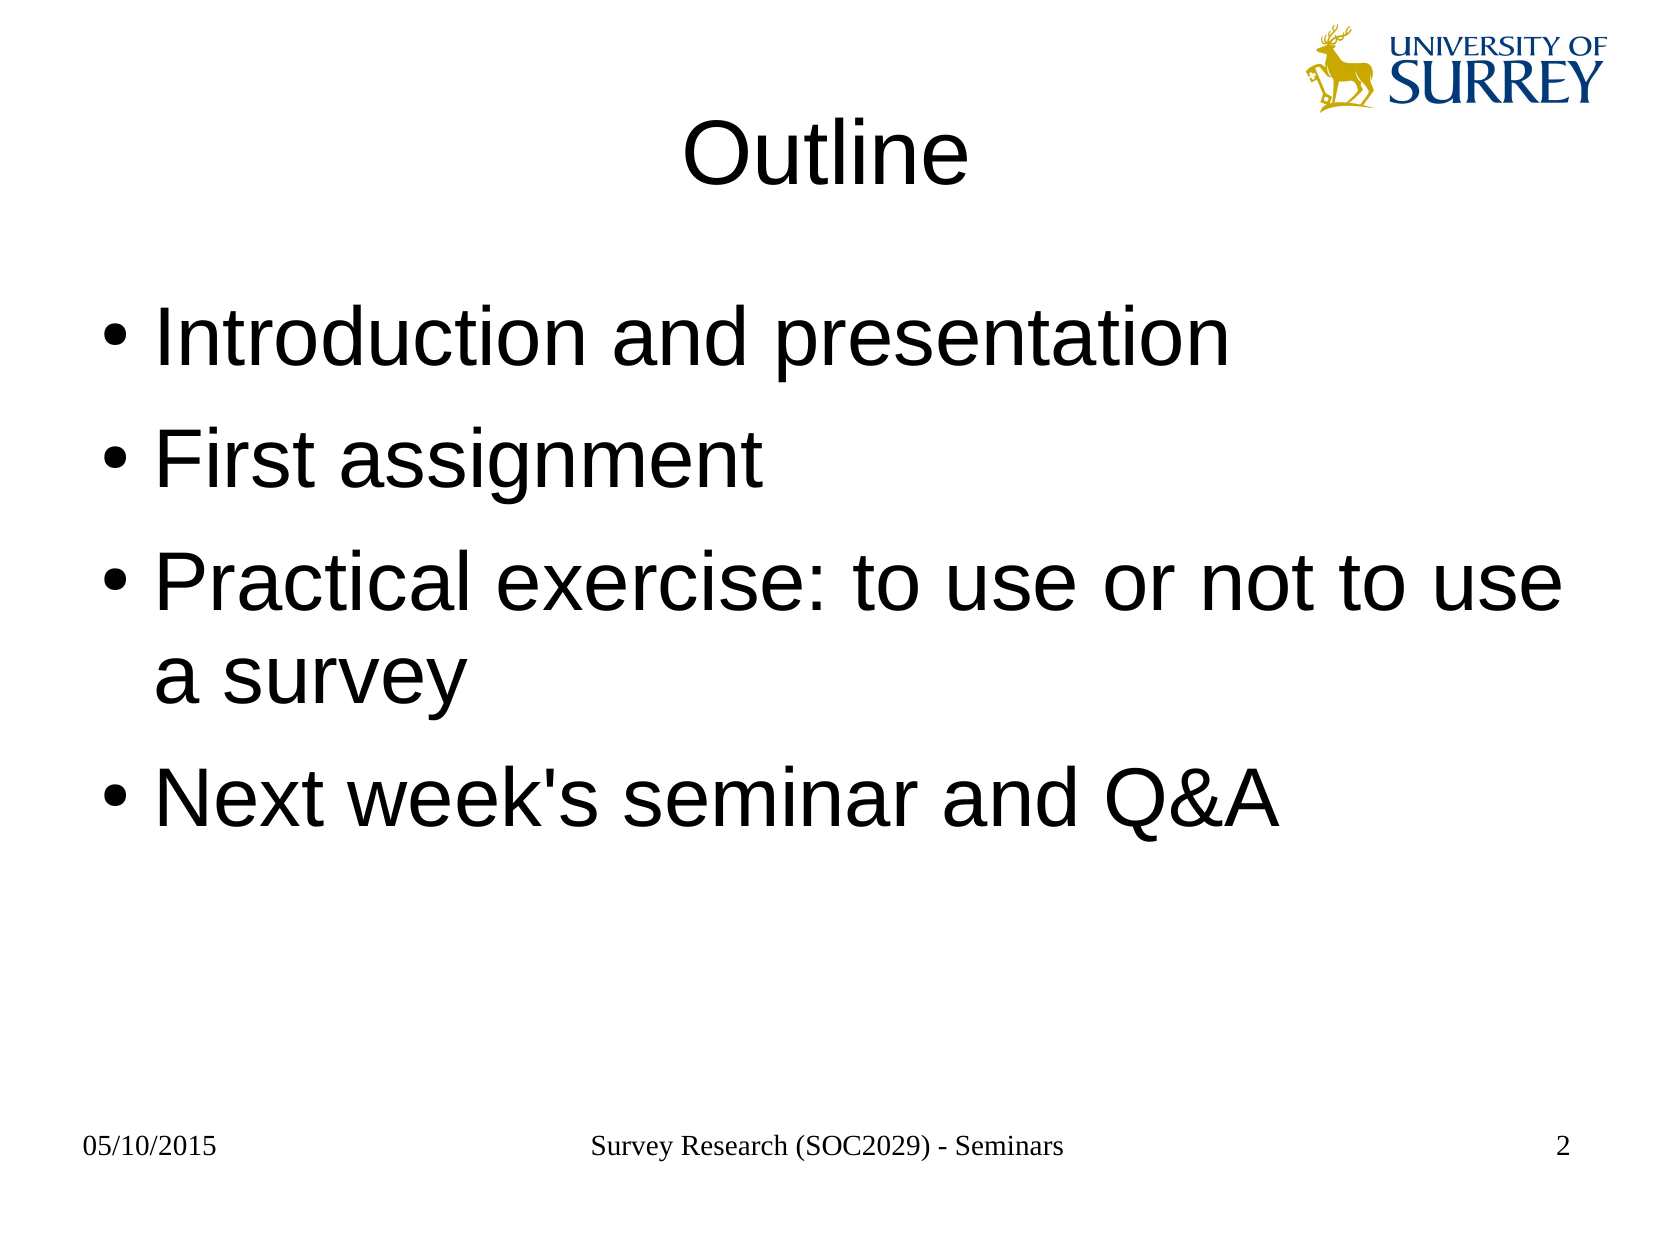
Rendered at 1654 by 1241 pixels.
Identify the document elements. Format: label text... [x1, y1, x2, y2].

picture [1306, 23, 1607, 113]
list Introduction and presentation First assignment Practical exercise: to use or not to use a survey Next week's seminar and Q&A [82, 290, 1571, 1010]
title Outline [82, 49, 1571, 257]
